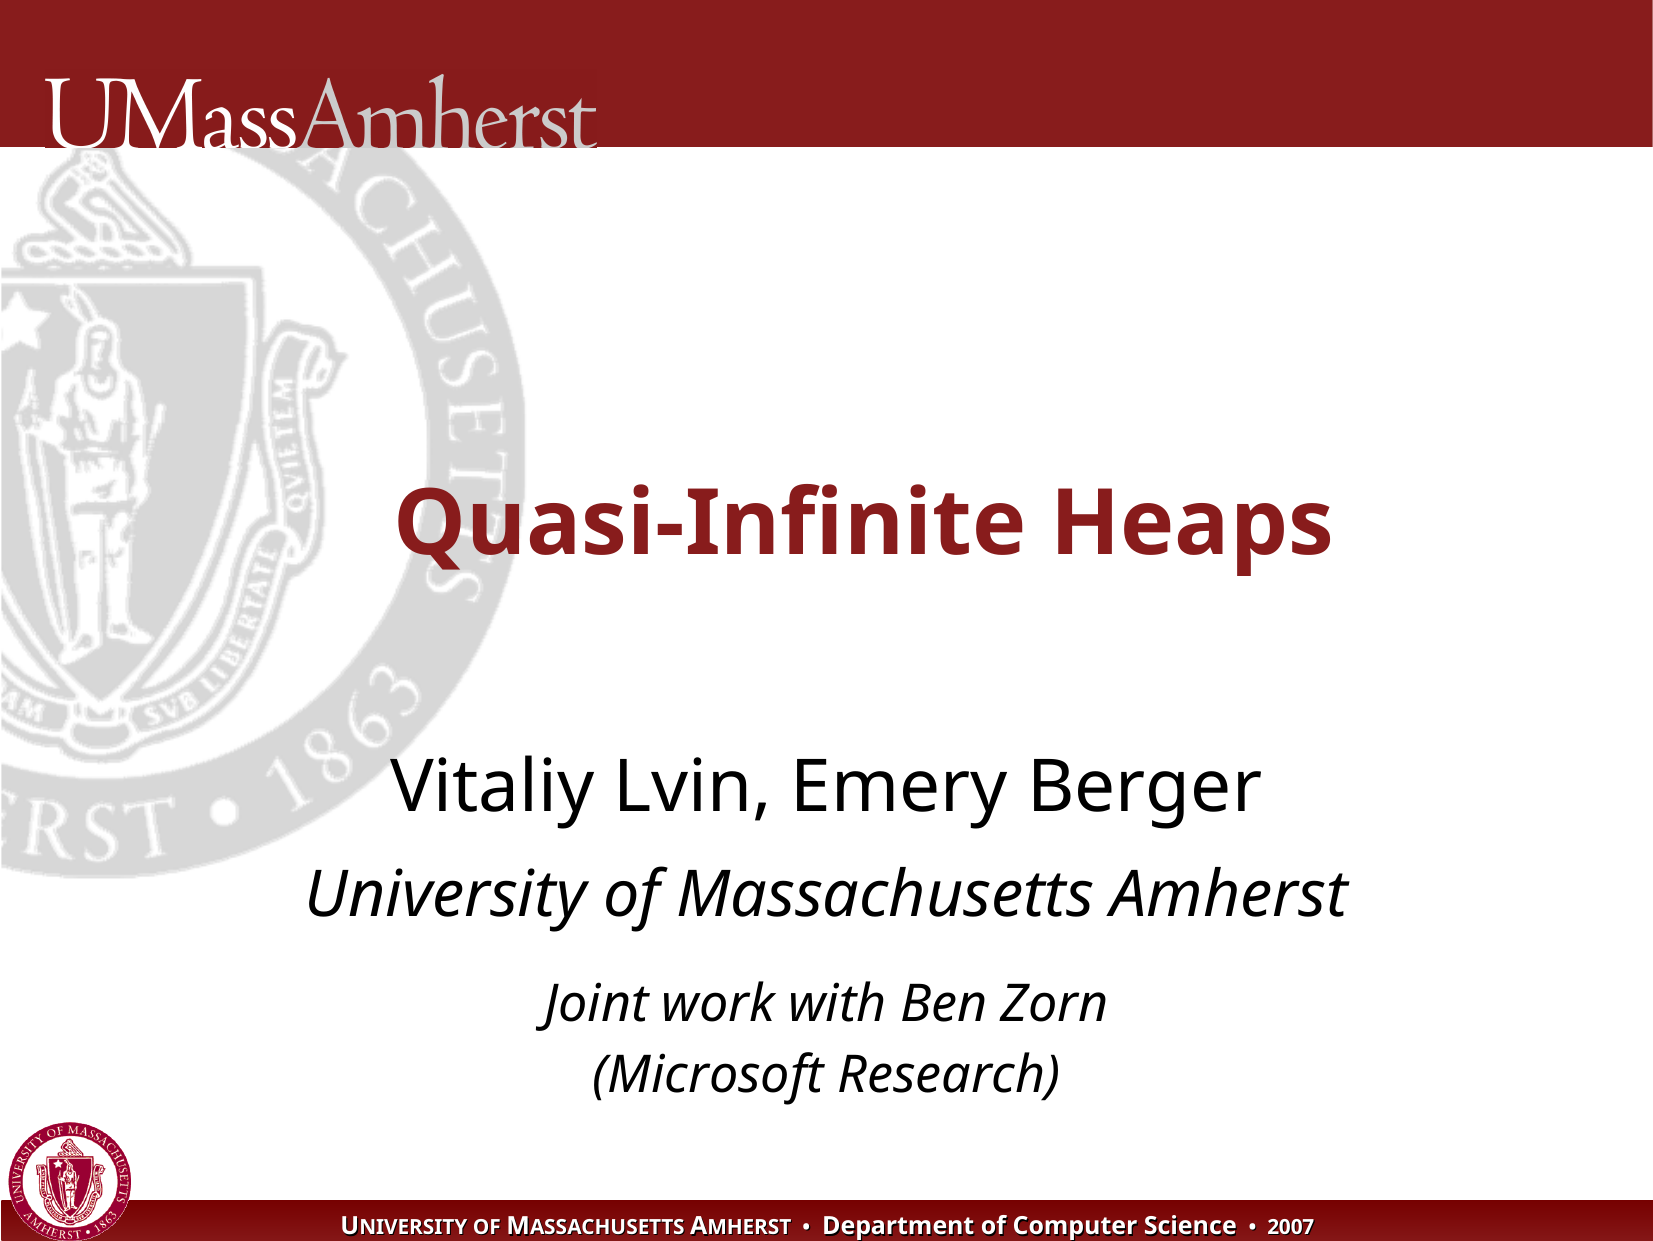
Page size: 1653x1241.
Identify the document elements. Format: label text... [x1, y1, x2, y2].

picture [0, 69, 1653, 726]
title Quasi-Infinite Heaps [123, 385, 1530, 653]
text_box Vitaliy Lvin, Emery Berger University of Massachusetts Amherst [0, 726, 1653, 1048]
subtitle Joint work with Ben Zorn (Microsoft Research) [0, 1048, 1653, 1241]
